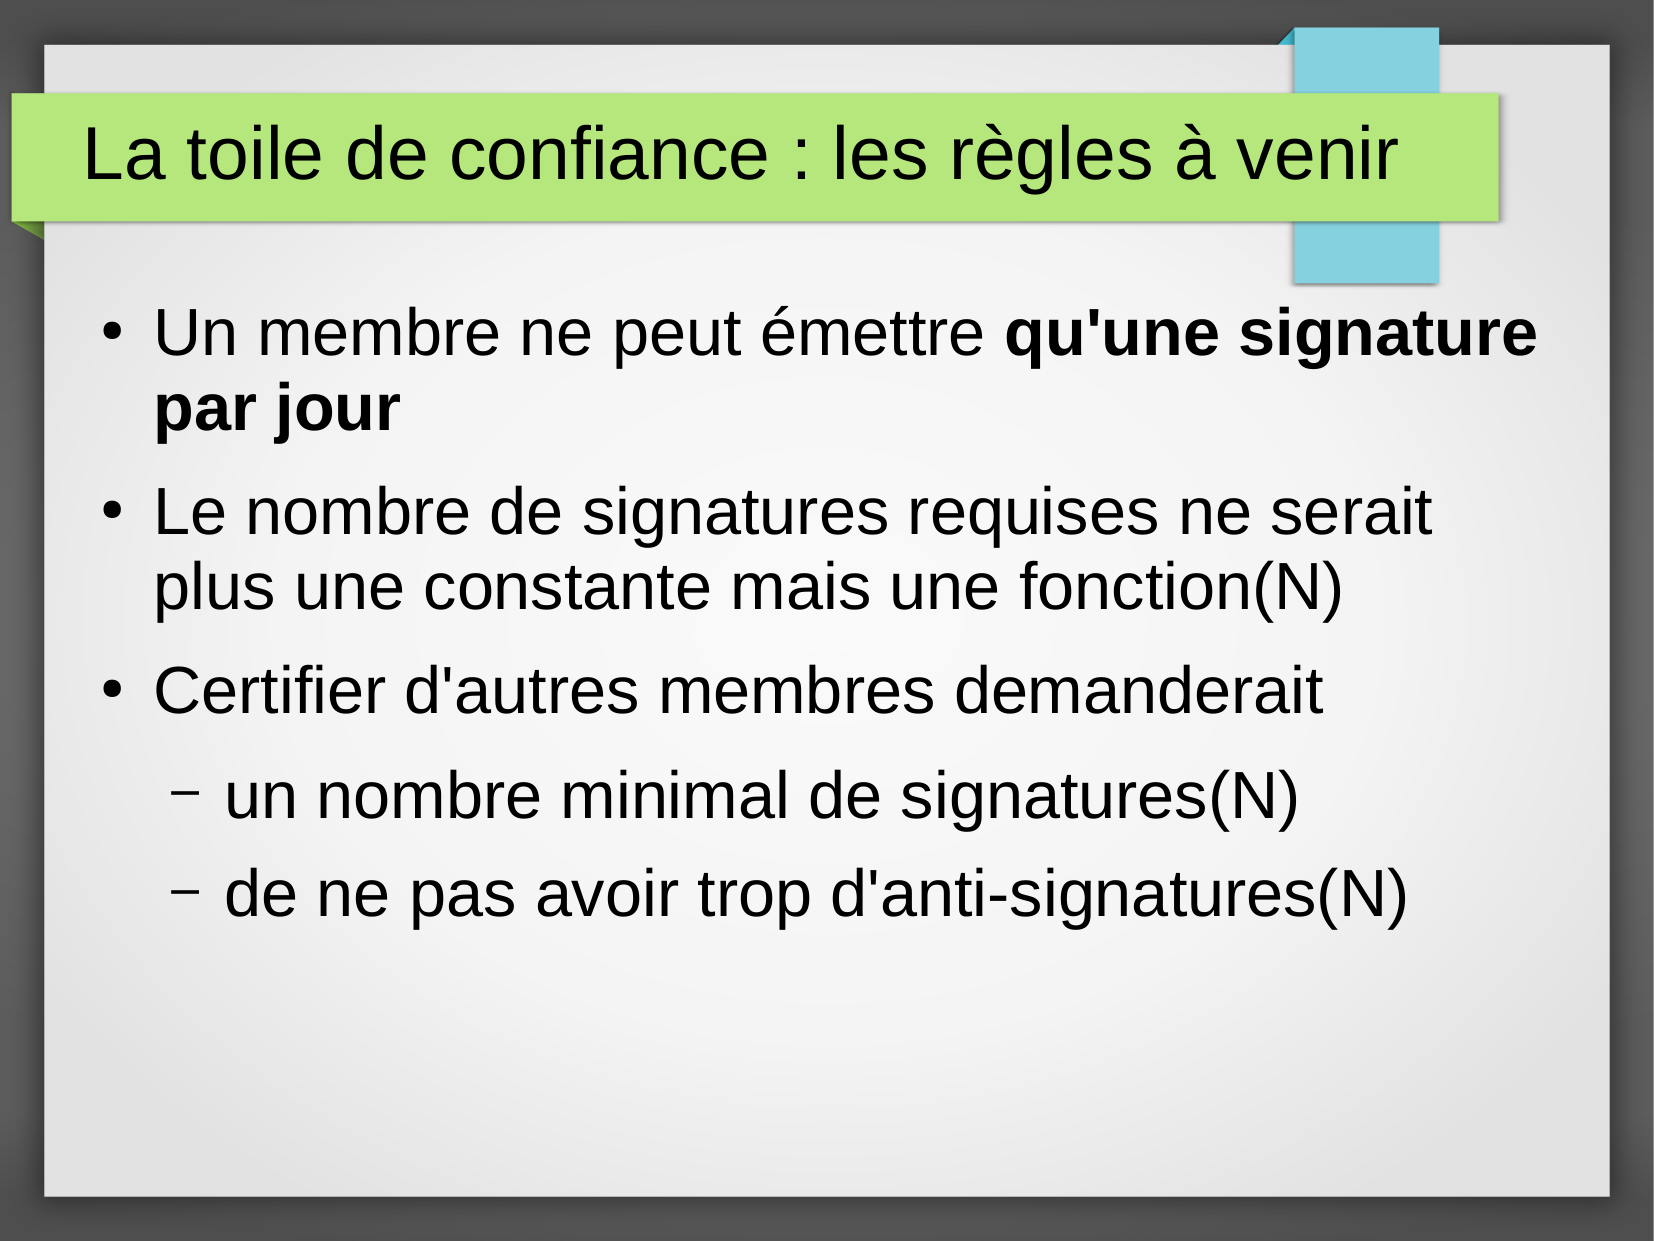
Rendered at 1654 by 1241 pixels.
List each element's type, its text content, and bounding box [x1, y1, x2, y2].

picture [0, 0, 1654, 1241]
list Un membre ne peut émettre qu'une signature par jour Le nombre de signatures requises ne serait plus une constante mais une fonction(N) Certifier d'autres membres demanderait un nombre minimal de signatures(N) de ne pas avoir trop d'anti-signatures(N) [82, 295, 1571, 1015]
title La toile de confiance : les règles à venir [82, 94, 1489, 213]
